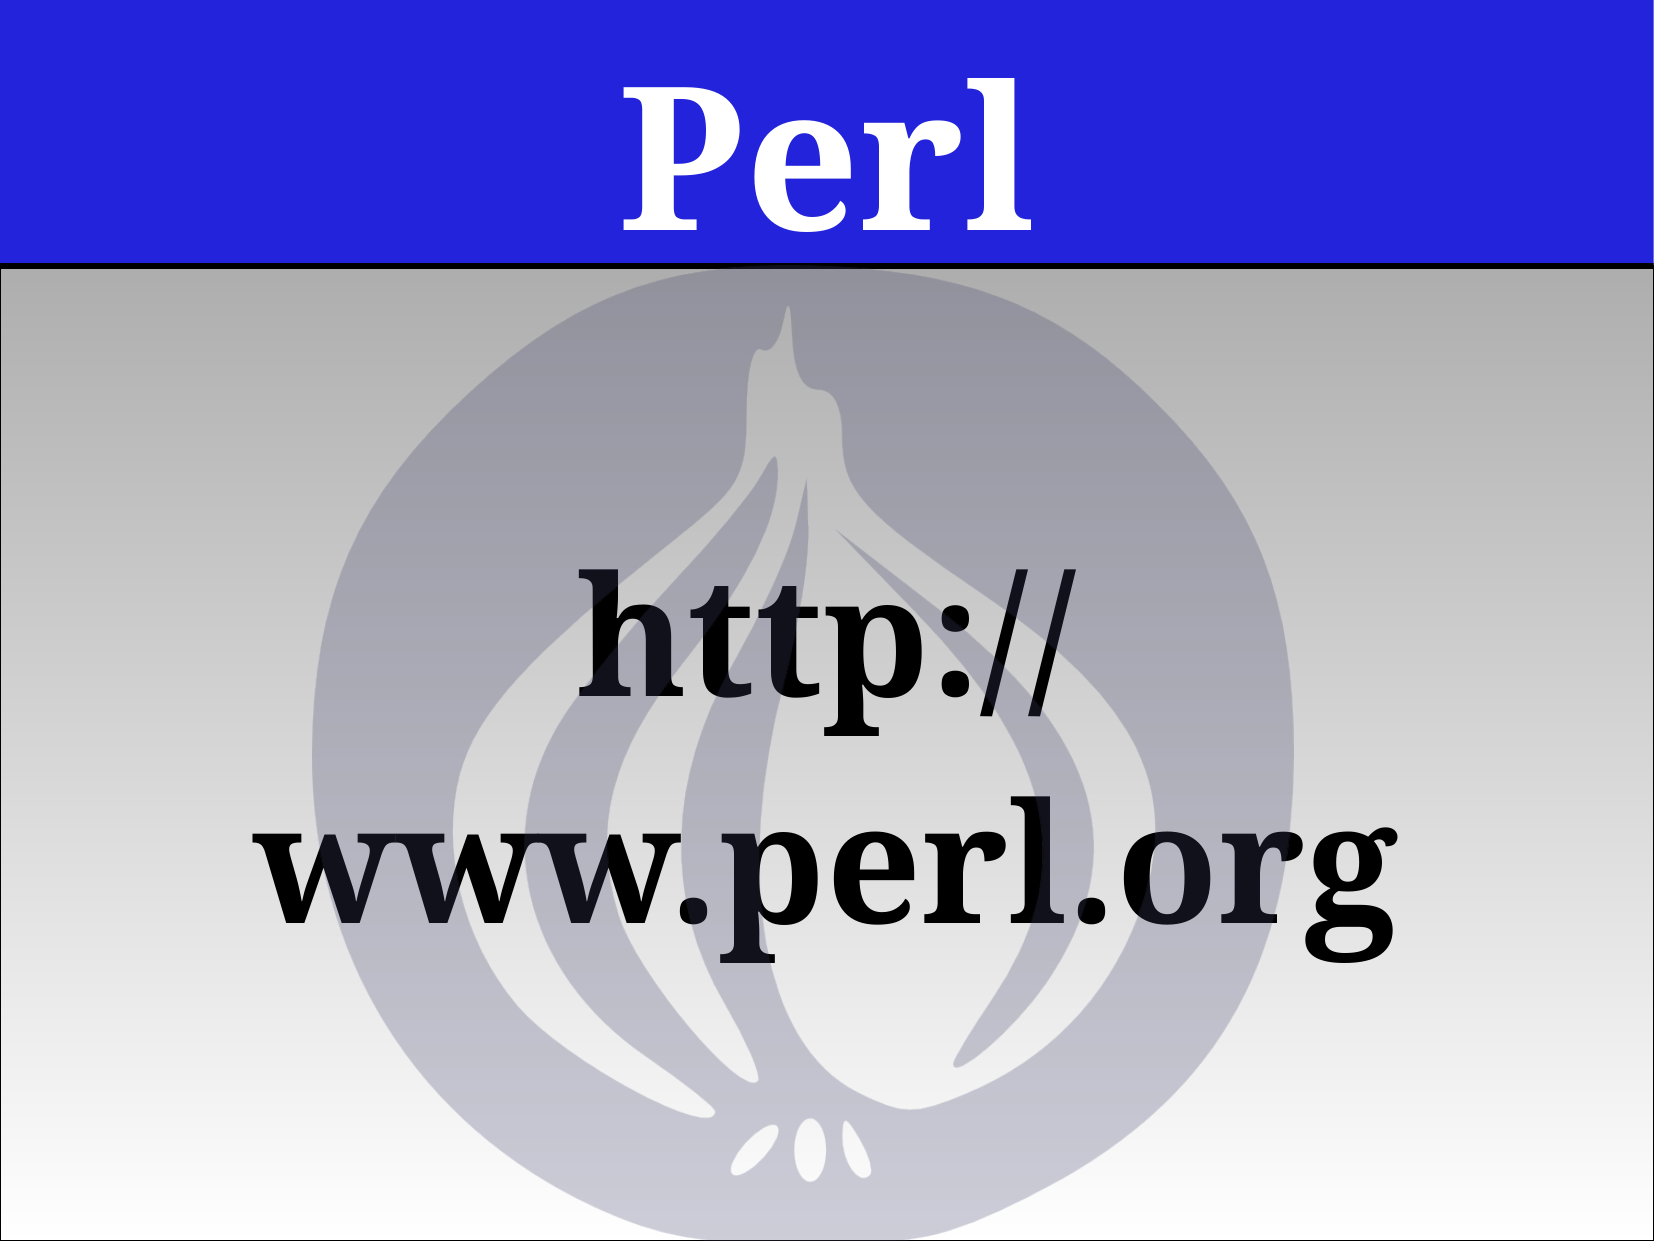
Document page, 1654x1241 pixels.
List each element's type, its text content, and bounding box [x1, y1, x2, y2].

subtitle http://www.perl.org [1294, 324, 1571, 1167]
title Perl [82, 40, 1571, 266]
subtitle http://www.perl.org [82, 324, 312, 1167]
picture [312, 265, 1294, 1241]
